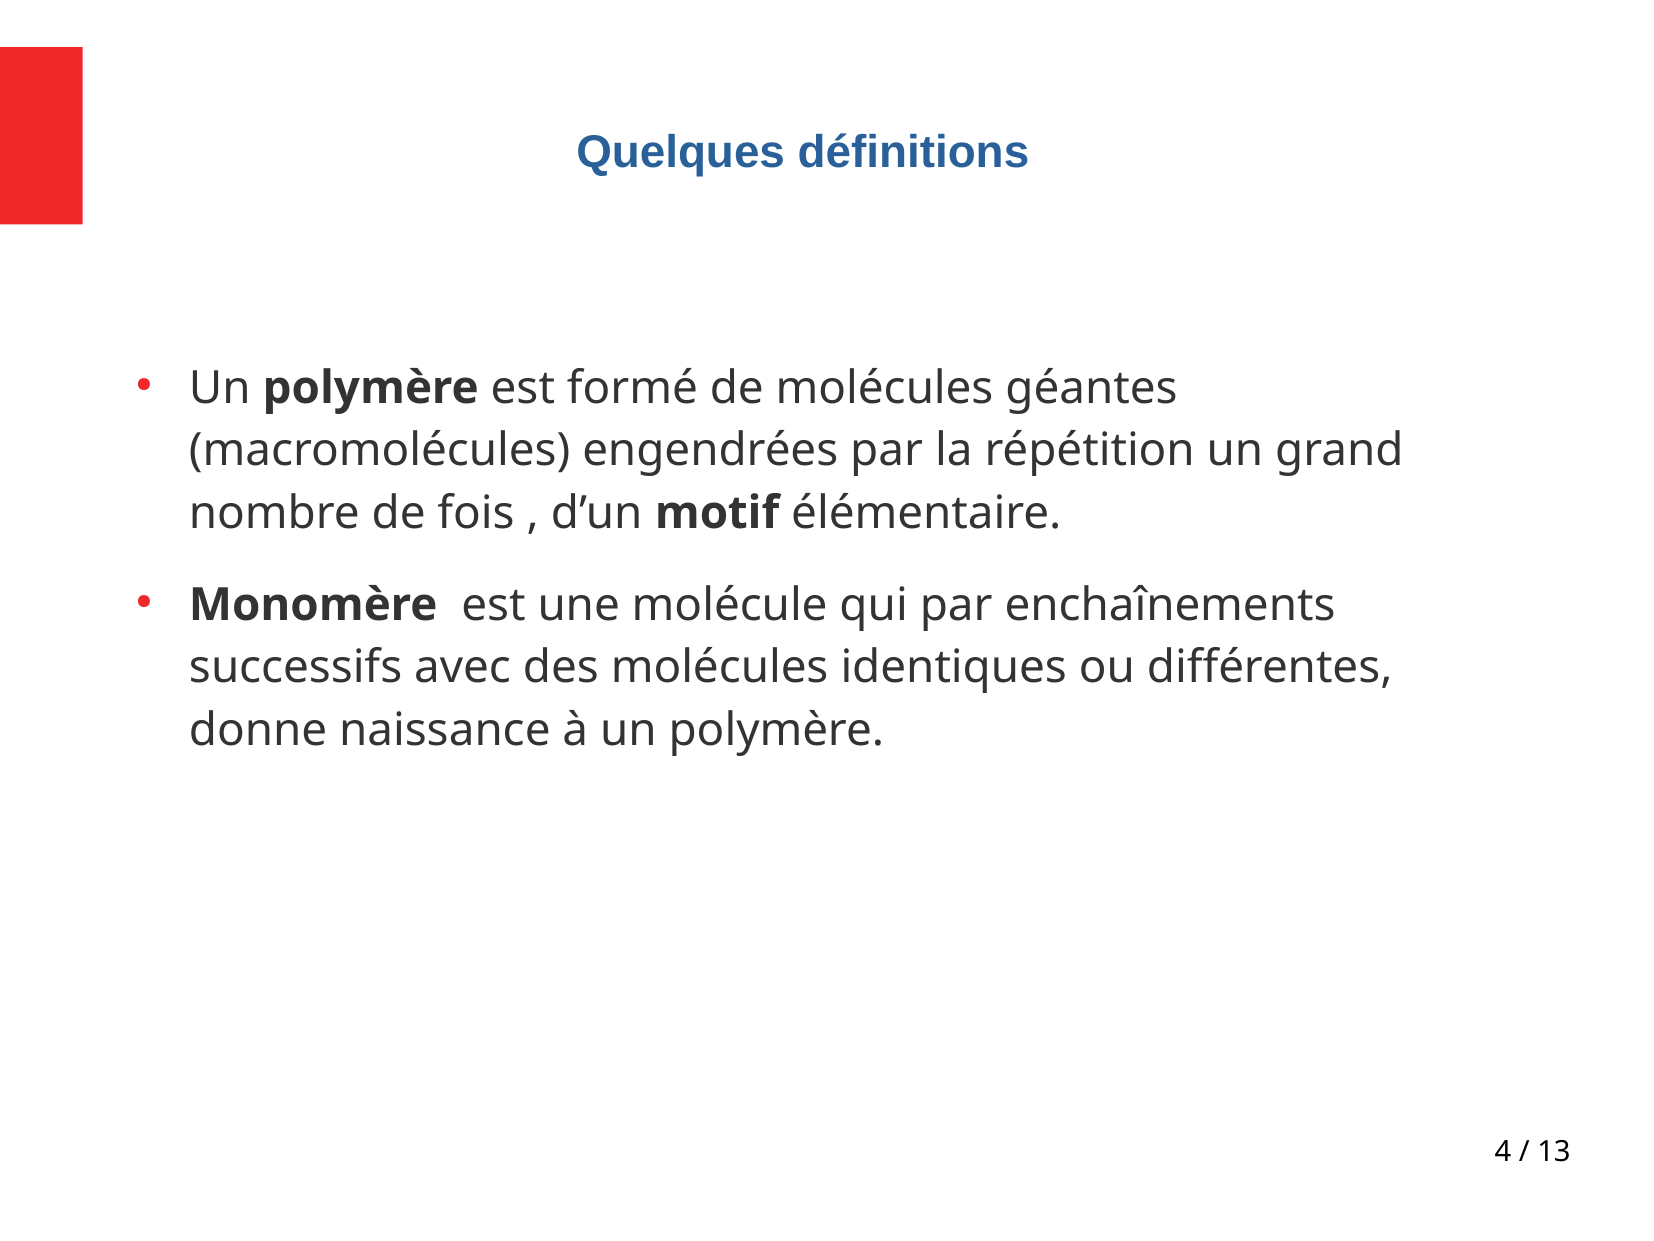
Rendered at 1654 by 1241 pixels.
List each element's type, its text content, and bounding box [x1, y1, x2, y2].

list Un polymère est formé de molécules géantes (macromolécules) engendrées par la répétition un grand nombre de fois , d’un motif élémentaire. Monomère est une molécule qui par enchaînements successifs avec des molécules identiques ou différentes, donne naissance à un polymère. [118, 354, 1536, 1074]
text_box Quelques définitions [413, 118, 1193, 185]
